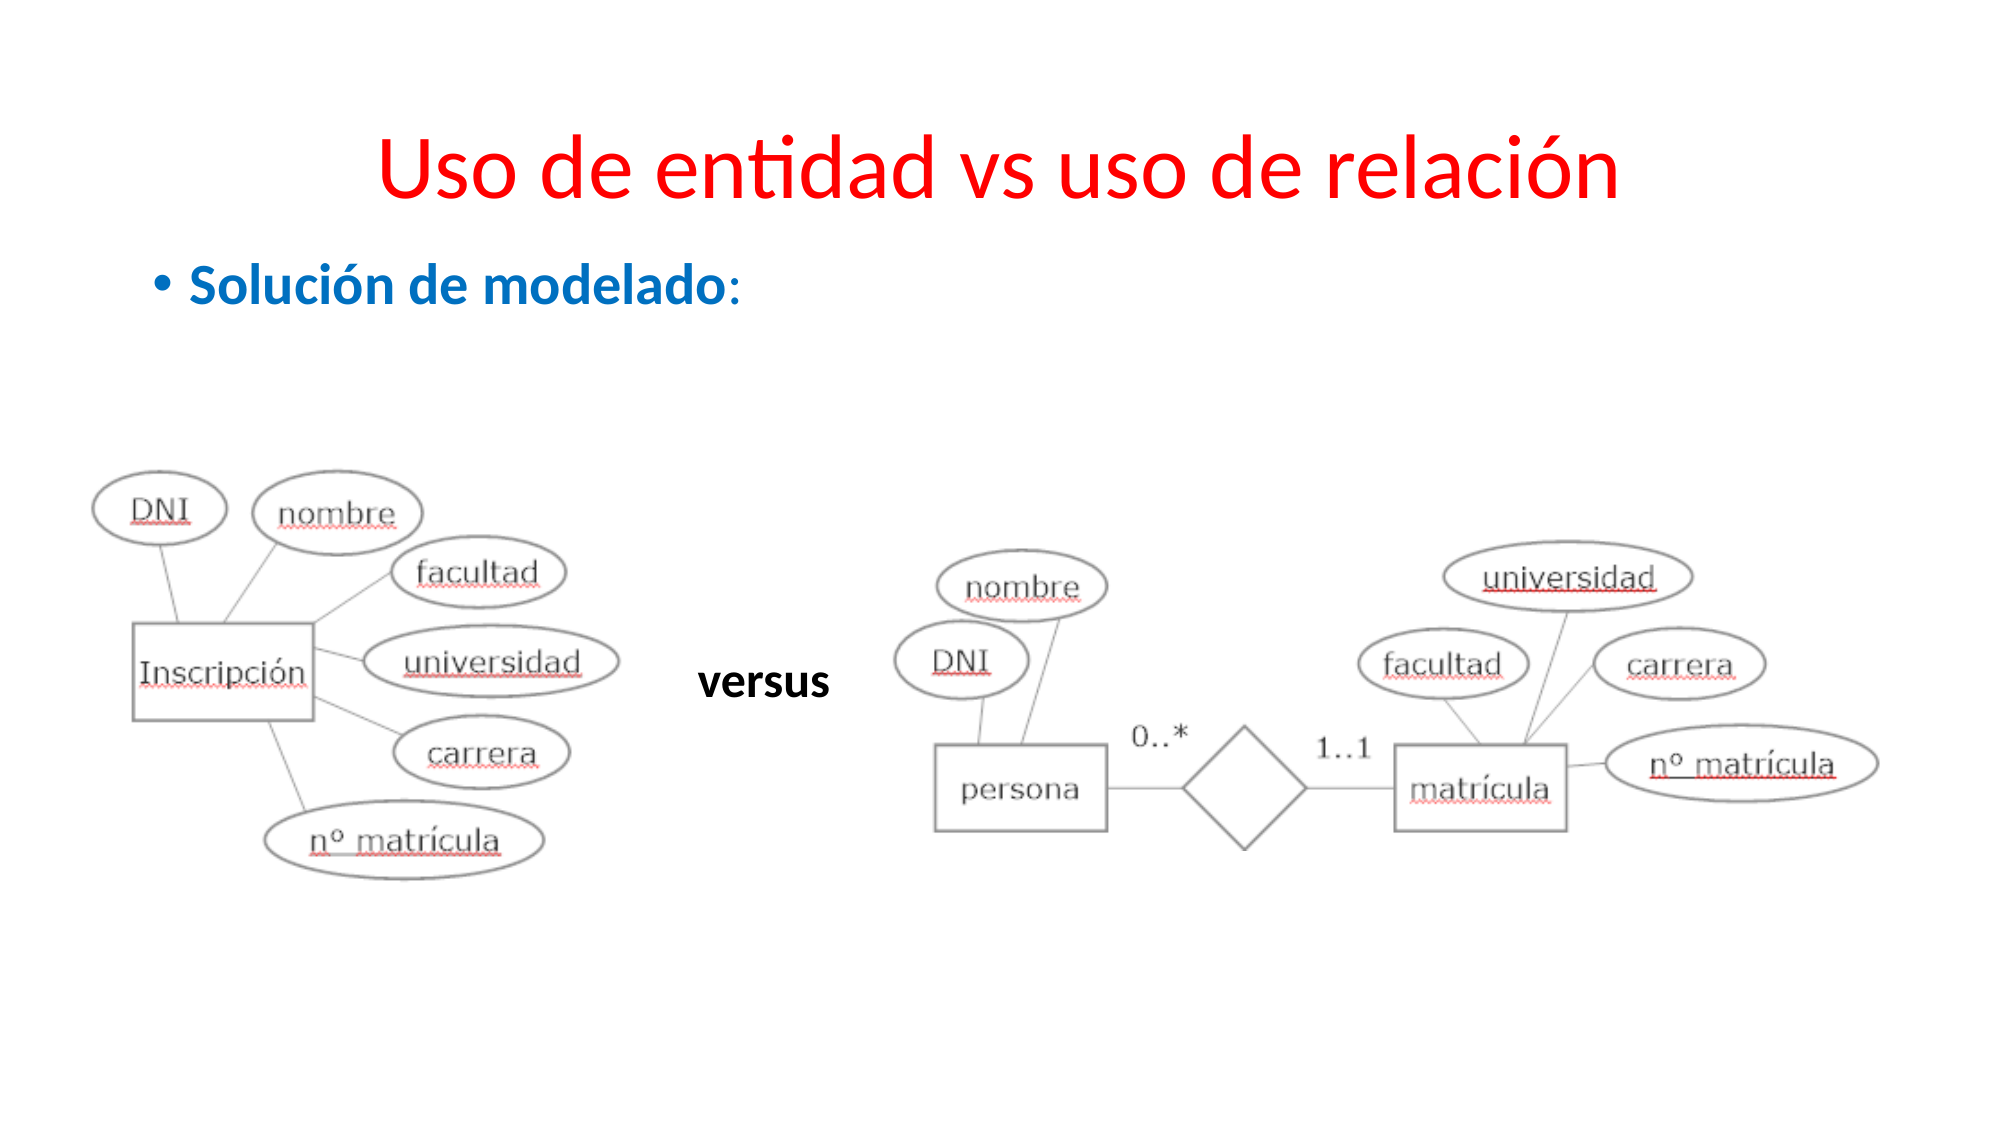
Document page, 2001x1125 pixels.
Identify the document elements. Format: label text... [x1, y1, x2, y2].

picture [881, 531, 1896, 851]
title Uso de entidad vs uso de relación [137, 59, 1863, 246]
list Solución de modelado: [137, 246, 1863, 331]
picture [77, 441, 649, 901]
text_box versus [682, 639, 847, 715]
